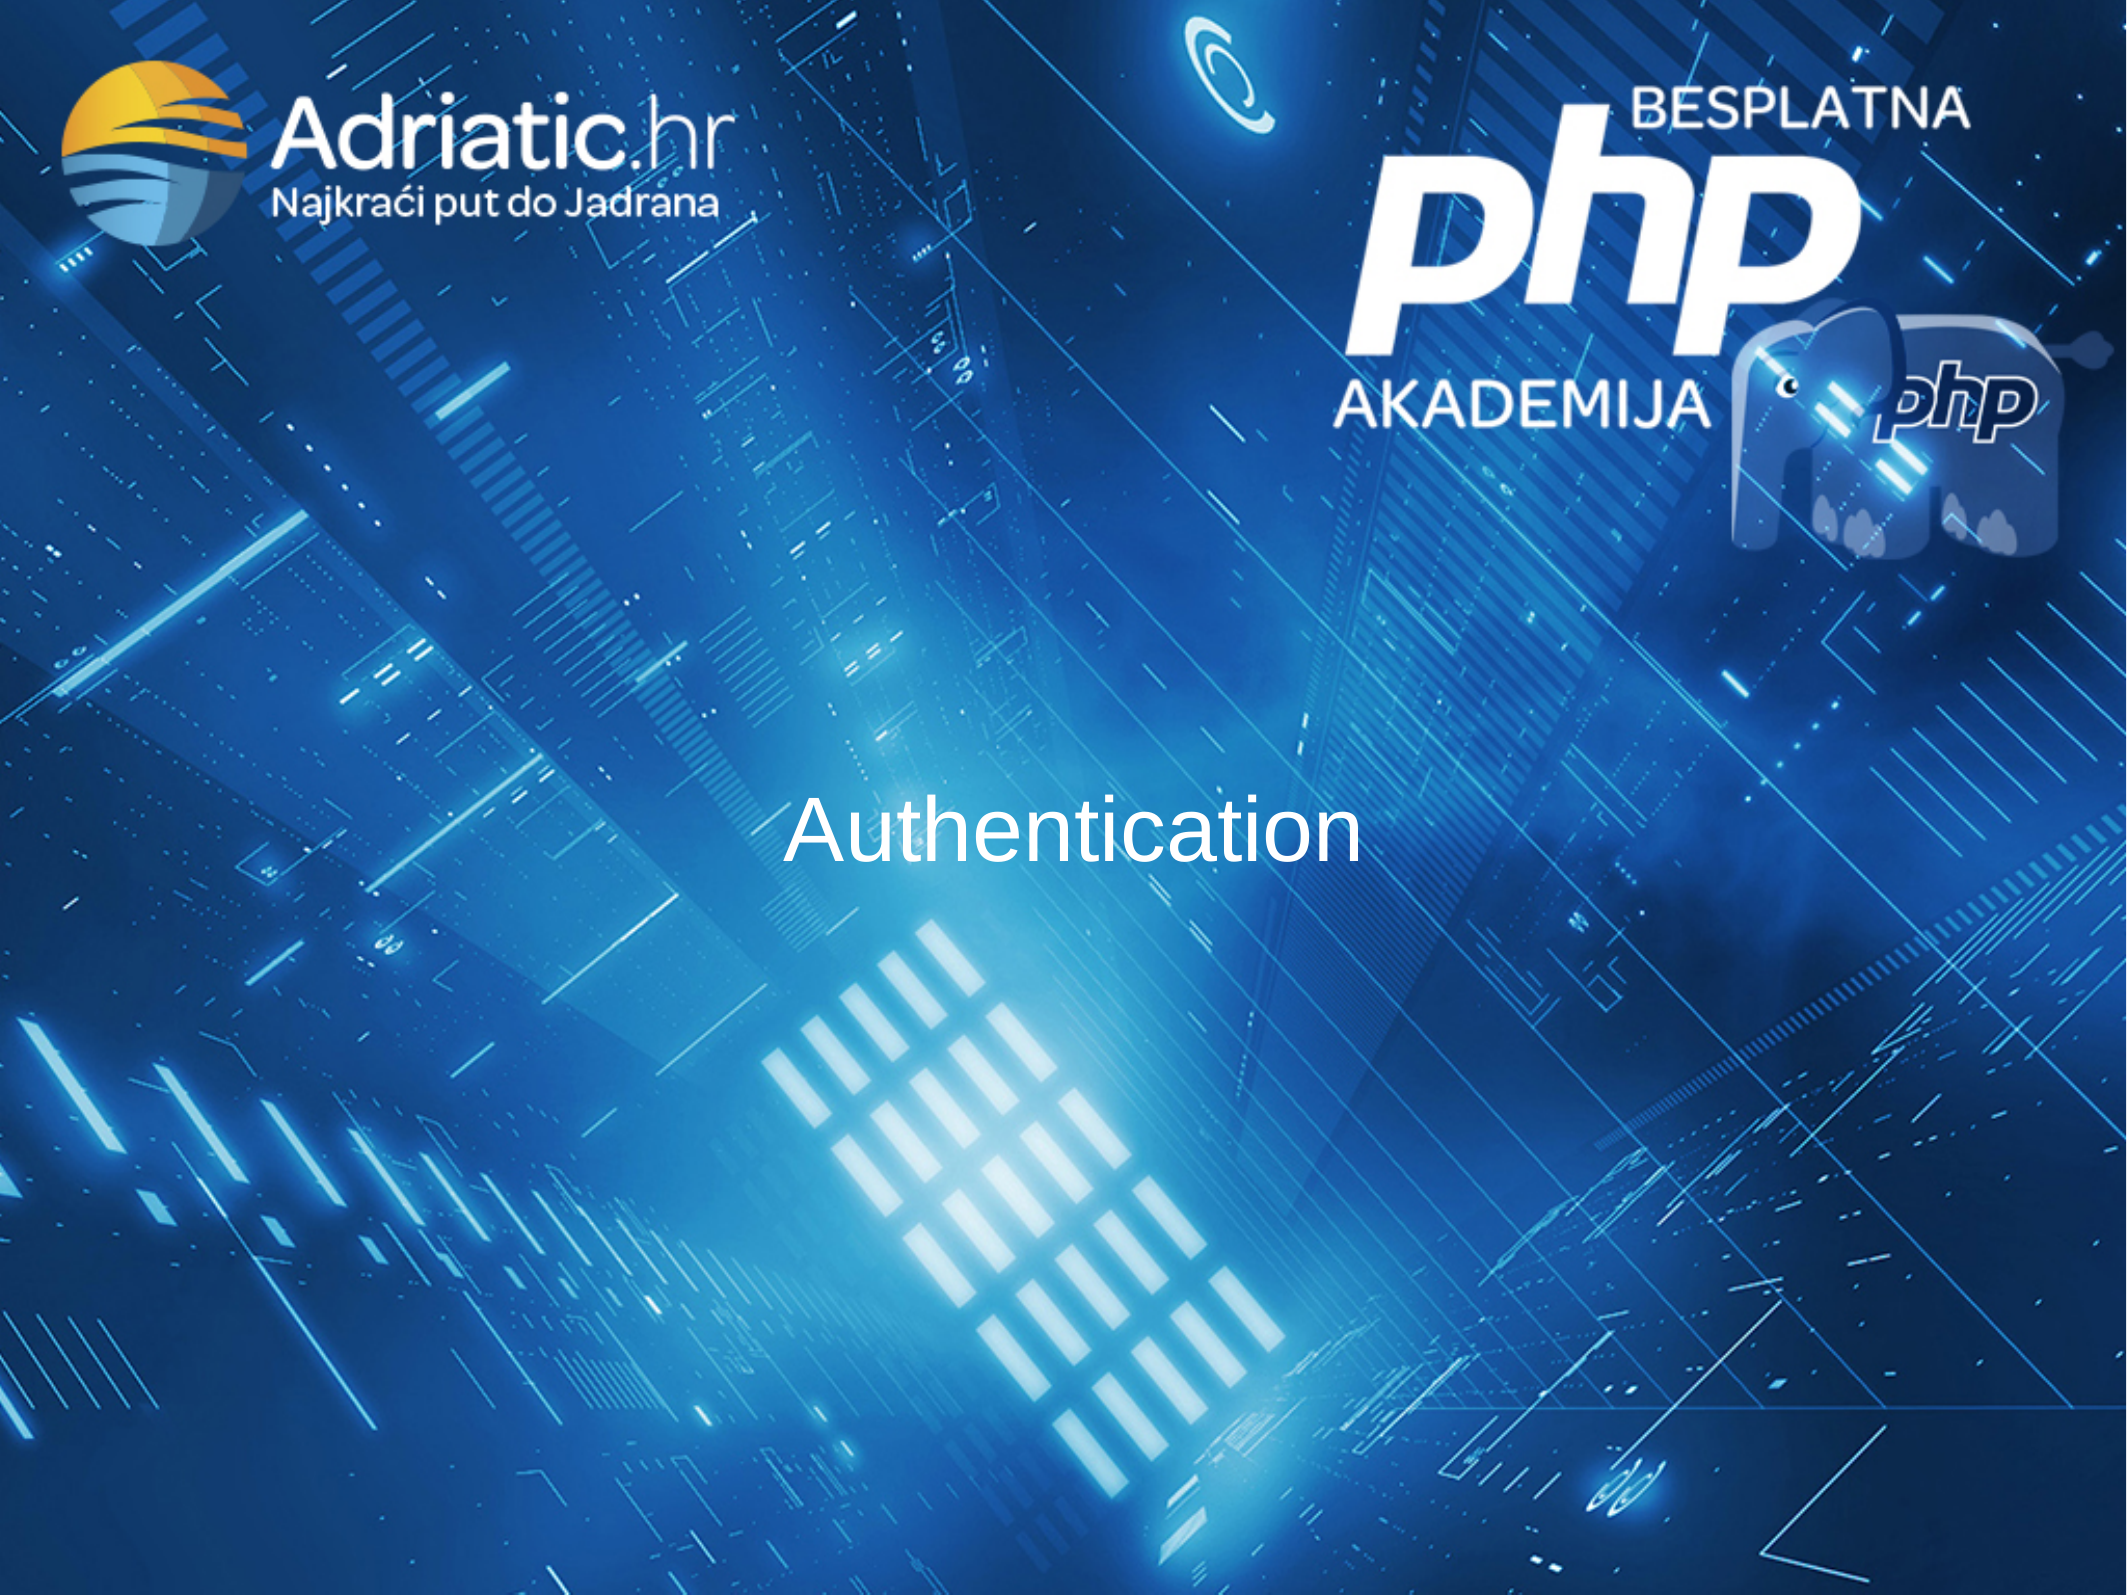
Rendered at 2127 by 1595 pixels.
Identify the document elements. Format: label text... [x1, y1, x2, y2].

picture [0, 0, 2127, 1595]
title Authentication [118, 696, 2032, 964]
